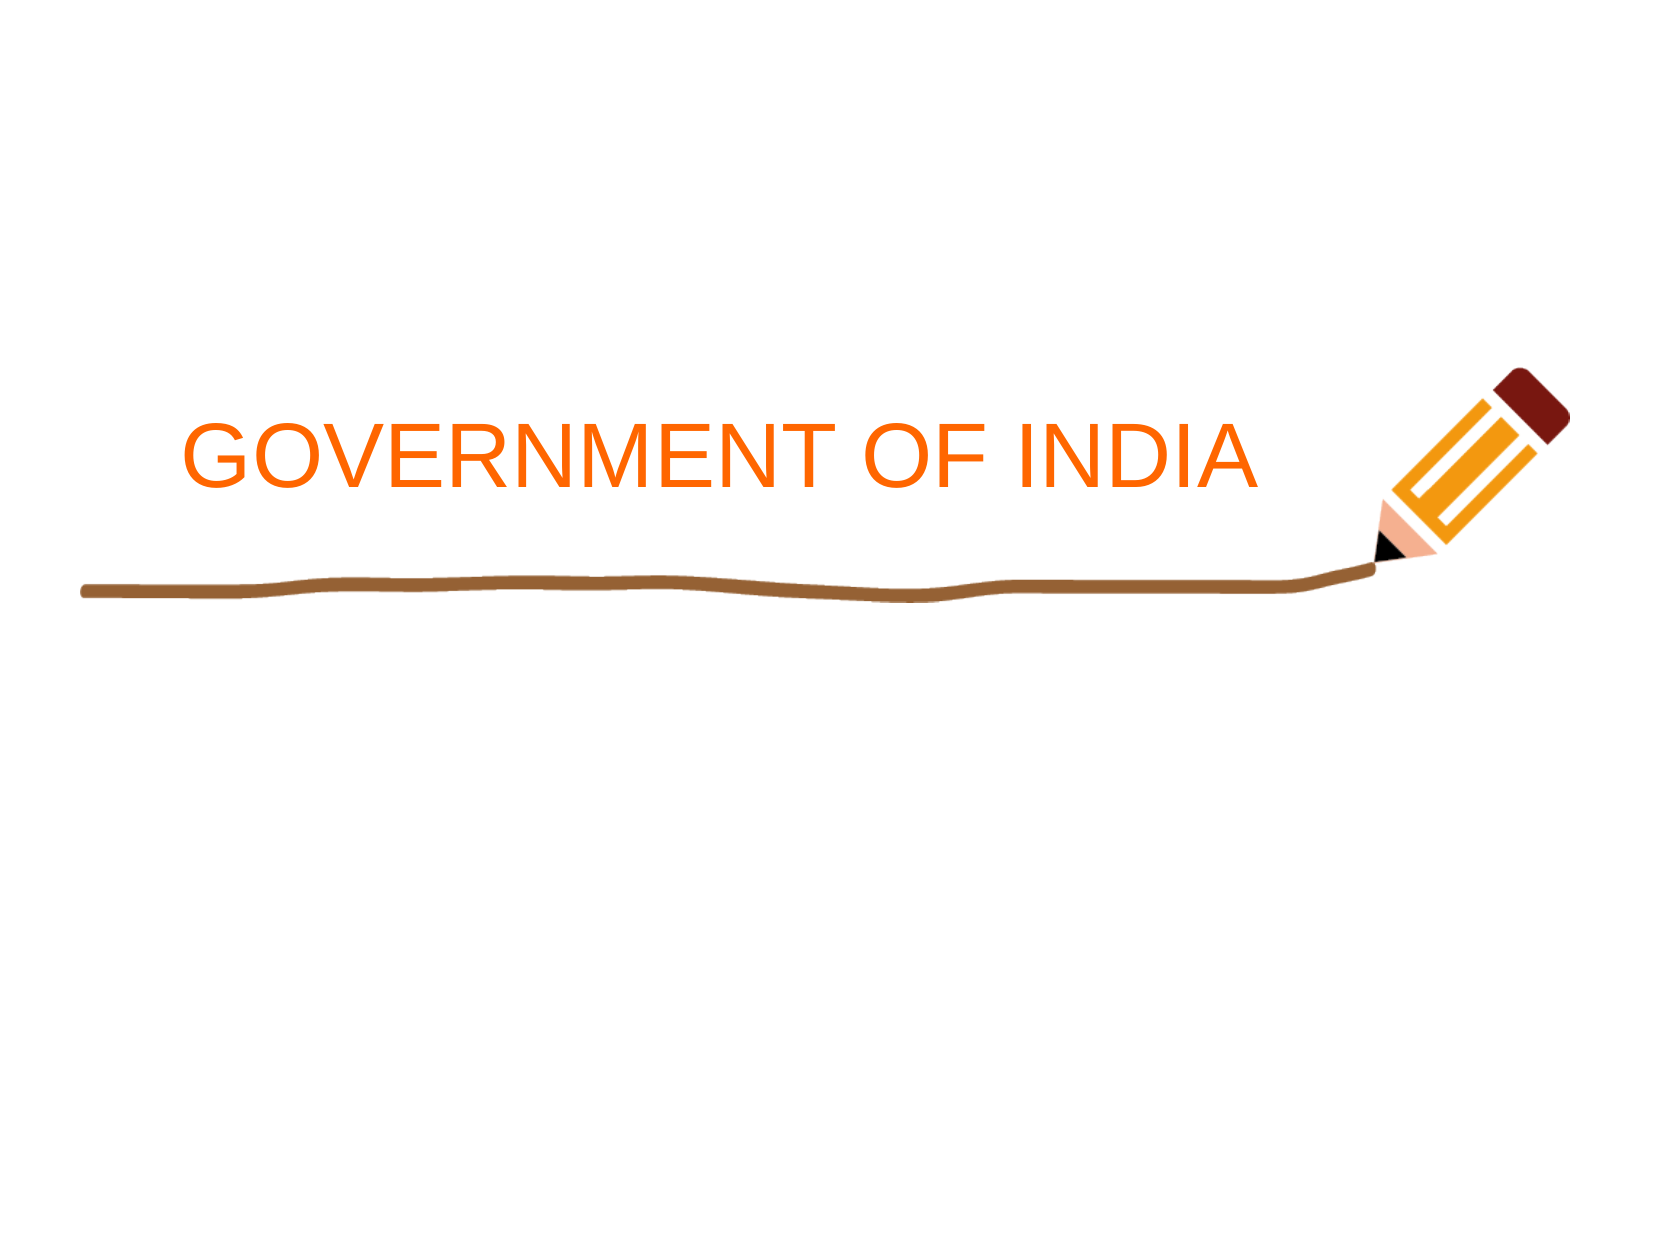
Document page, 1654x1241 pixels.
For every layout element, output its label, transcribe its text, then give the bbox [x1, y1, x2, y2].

picture [80, 367, 1570, 603]
title GOVERNMENT OF INDIA [82, 352, 1379, 560]
